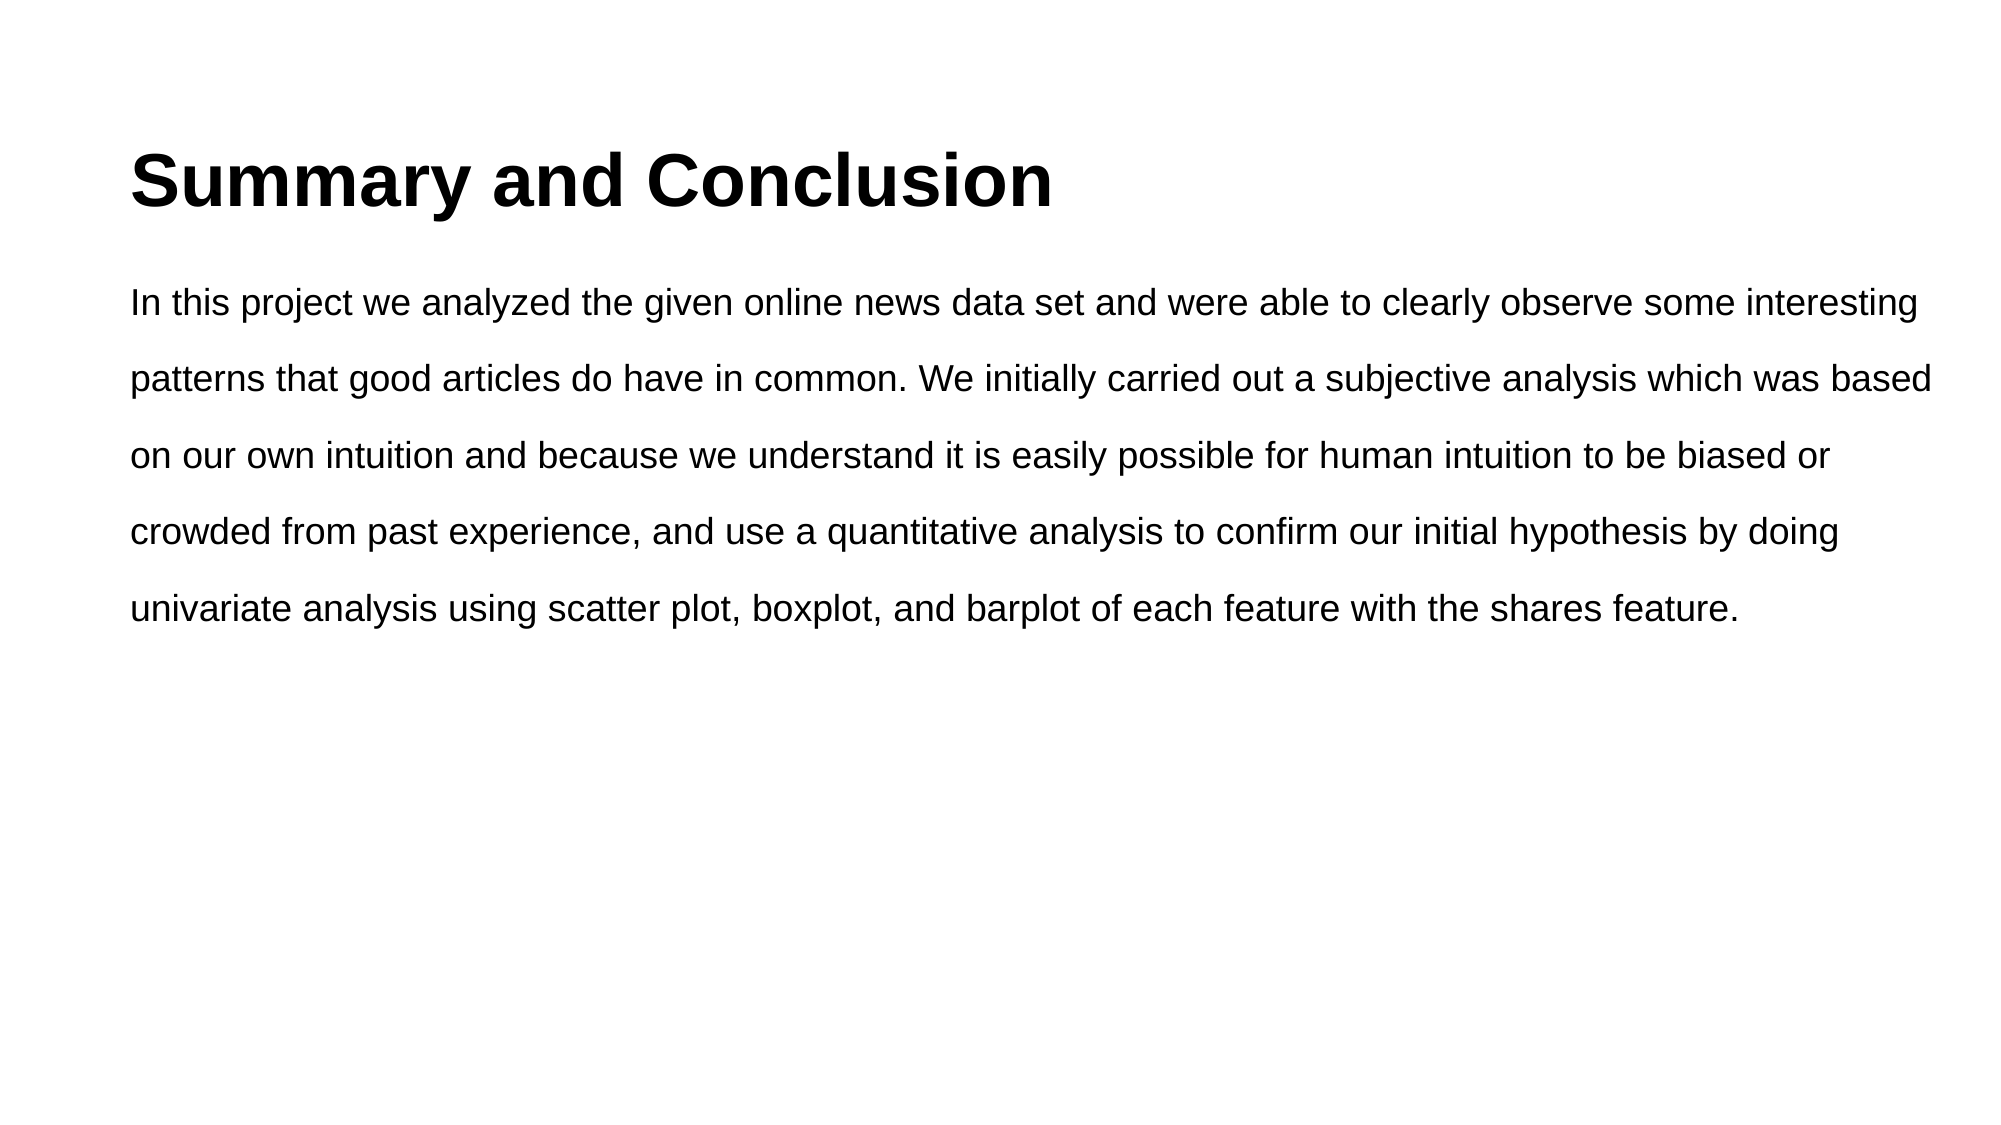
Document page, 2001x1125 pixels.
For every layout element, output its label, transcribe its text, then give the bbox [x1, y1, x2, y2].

text_box Summary and Conclusion In this project we analyzed the given online news data set and were able to clearly observe some interesting patterns that good articles do have in common. We initially carried out a subjective analysis which was based on our own intuition and because we understand it is easily possible for human intuition to be biased or crowded from past experience, and use a quantitative analysis to confirm our initial hypothesis by doing univariate analysis using scatter plot, boxplot, and barplot of each feature with the shares feature. [115, 89, 1976, 636]
